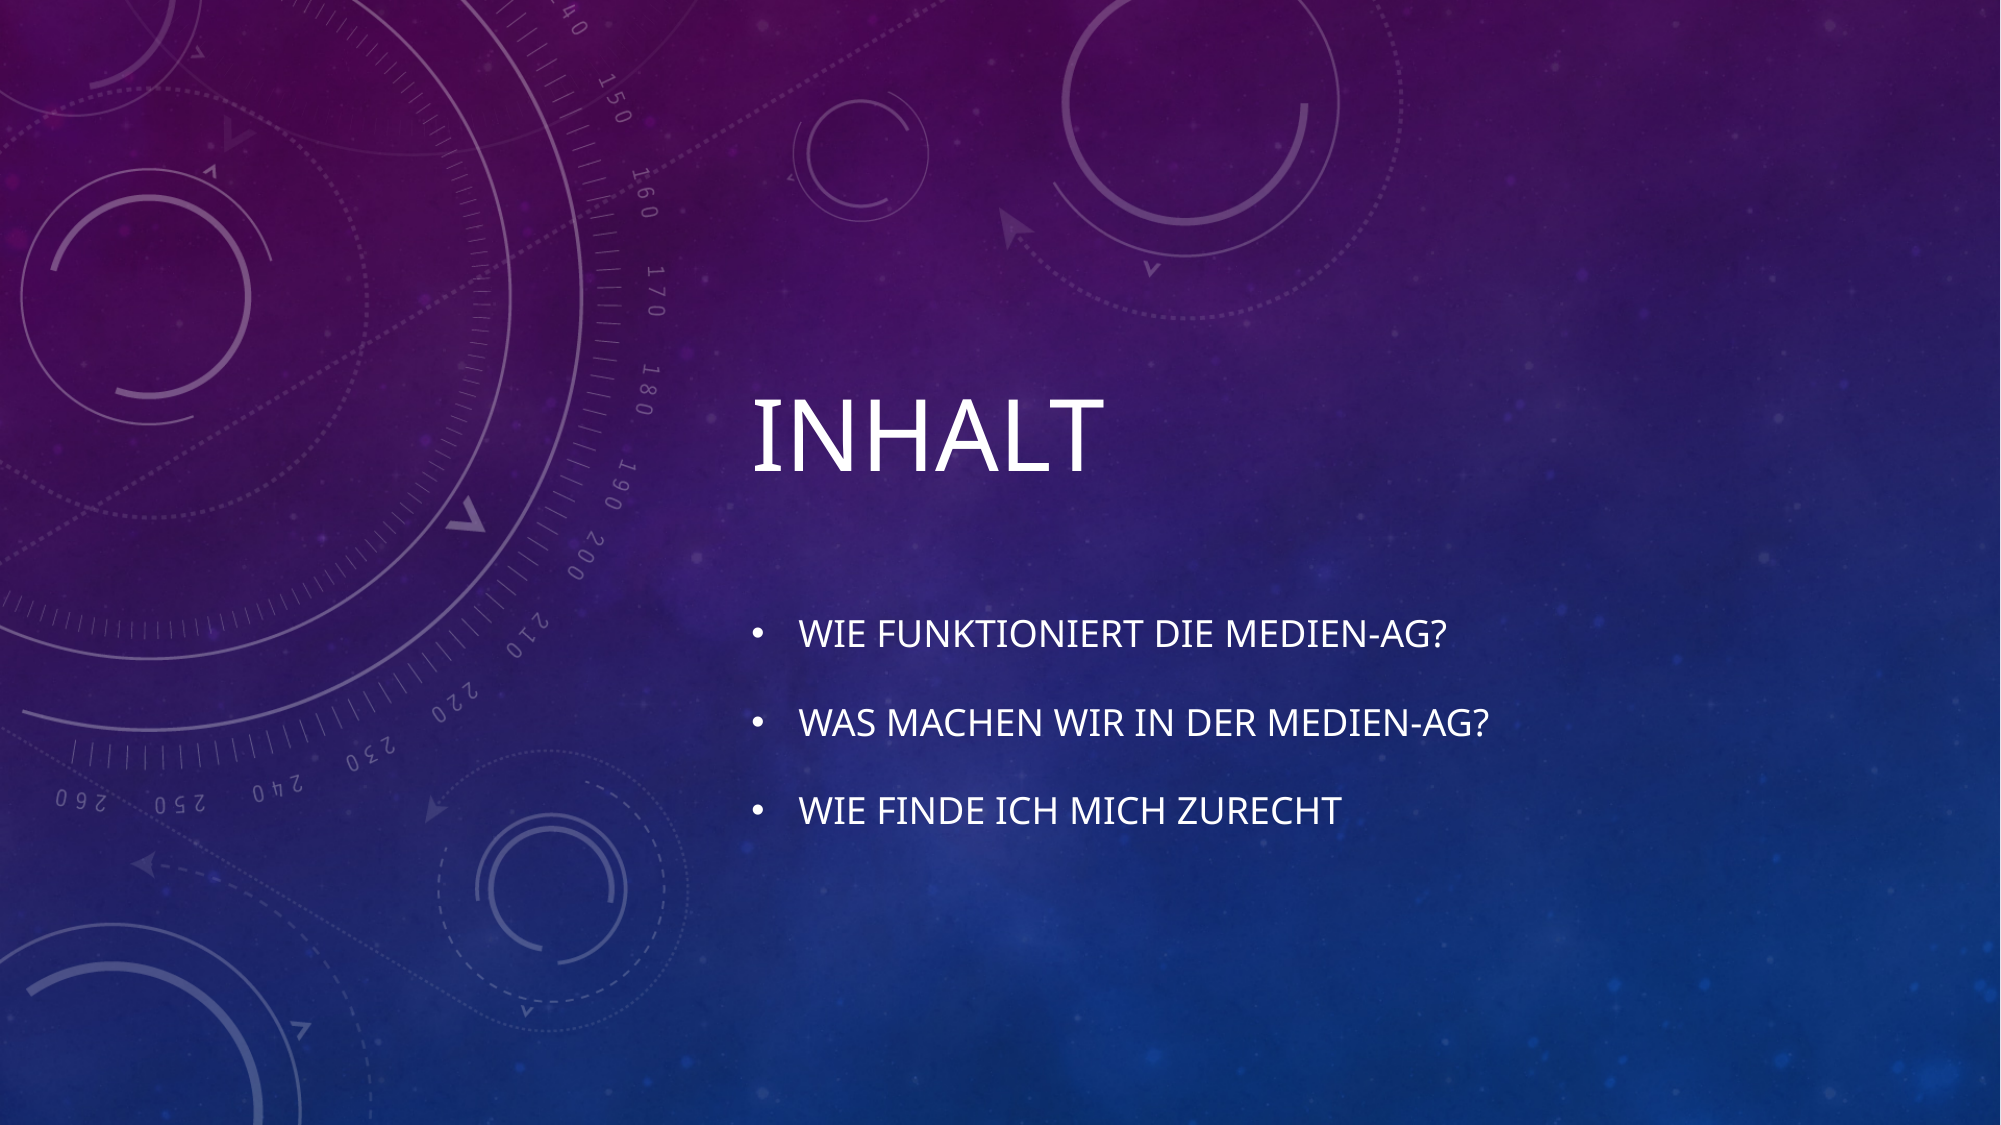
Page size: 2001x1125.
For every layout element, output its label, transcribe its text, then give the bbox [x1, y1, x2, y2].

picture [0, 0, 2001, 1125]
subtitle WIE FUNKTIONIERT DIE MEDIEN-AG? WAS MACHEN WIR IN DER MEDIEN-AG? WIE FINDE ICH MICH ZURECHT [736, 580, 1918, 913]
title INHALT [736, 363, 1918, 511]
